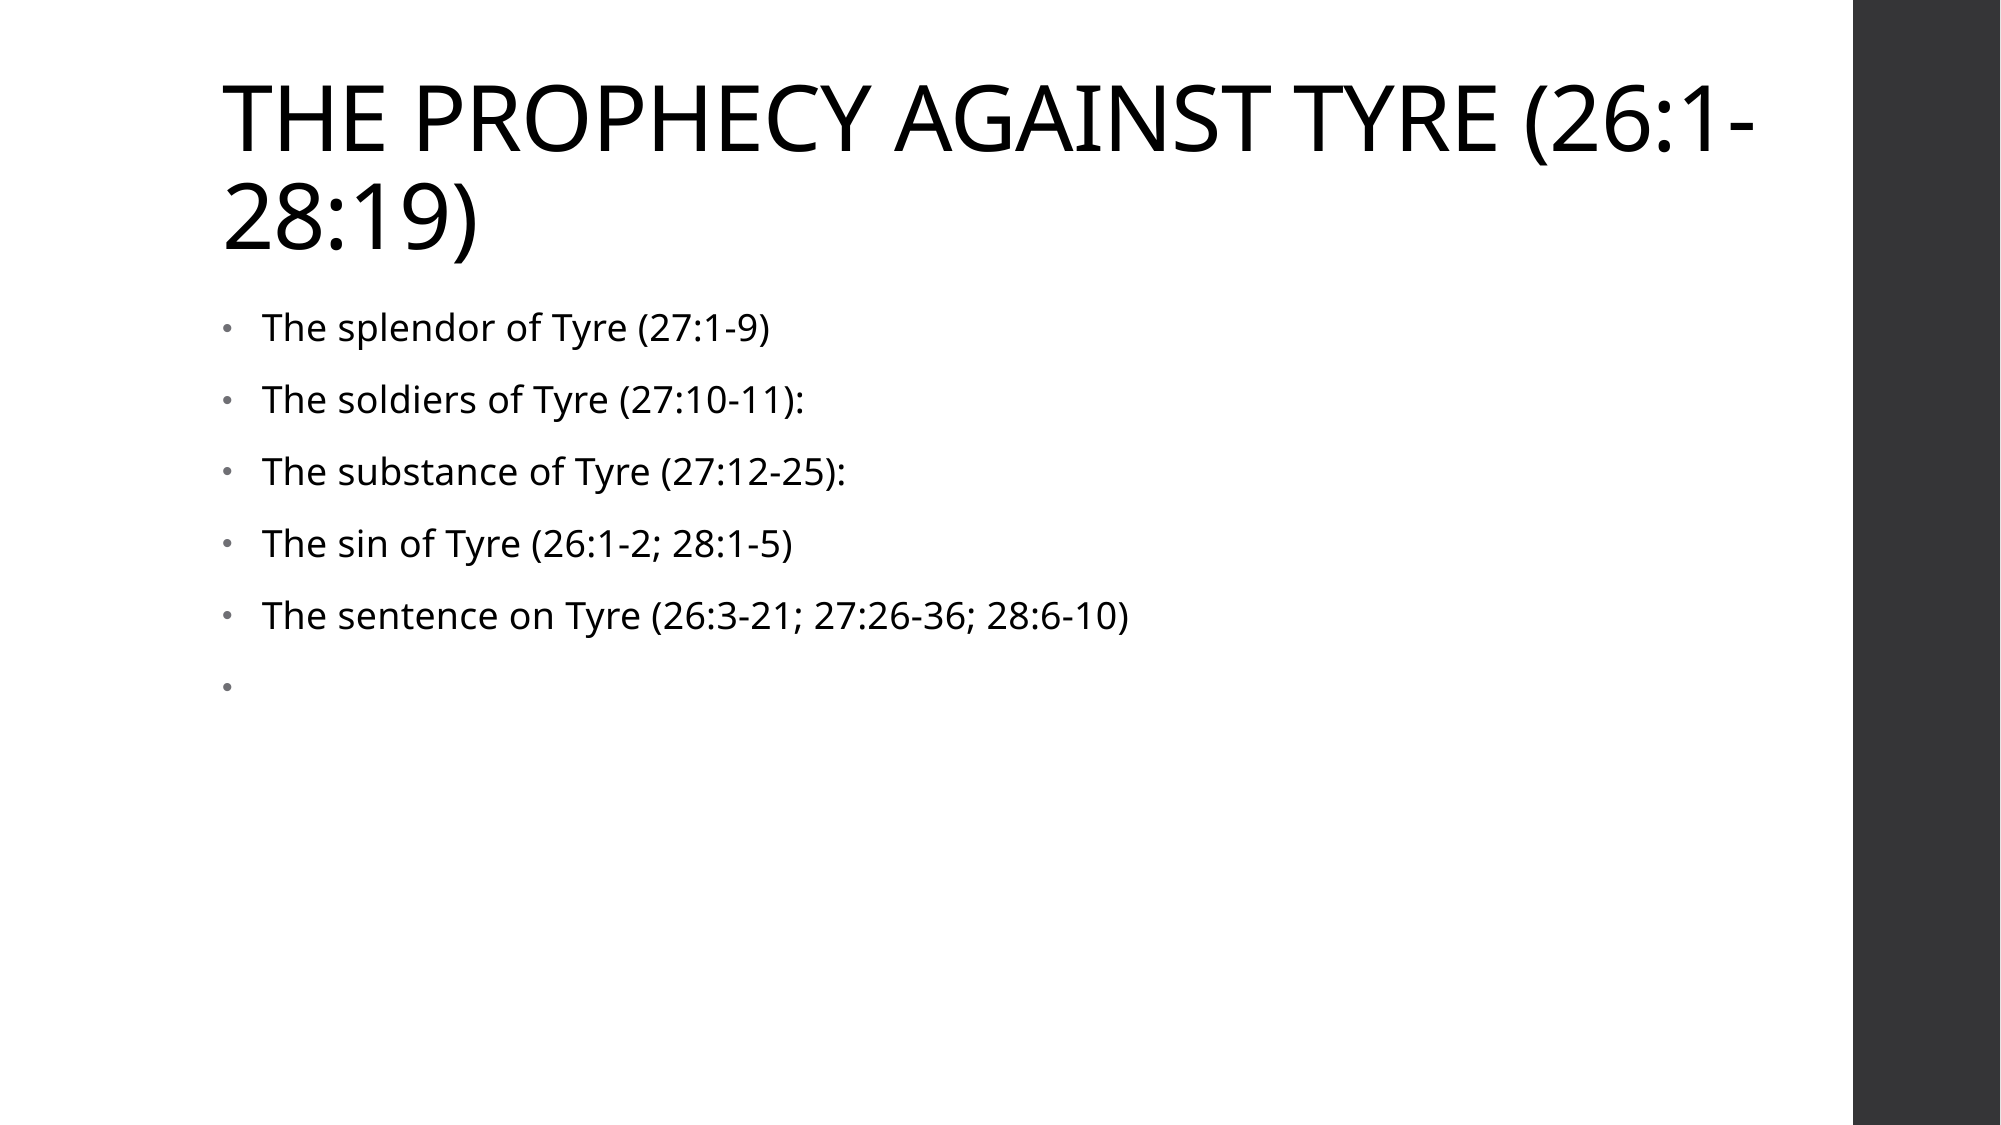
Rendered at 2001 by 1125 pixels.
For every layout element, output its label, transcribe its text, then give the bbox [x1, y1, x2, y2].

title THE PROPHECY AGAINST TYRE (26:1-28:19) [206, 60, 1797, 278]
list The splendor of Tyre (27:1-9) The soldiers of Tyre (27:10-11): The substance of Tyre (27:12-25): The sin of Tyre (26:1-2; 28:1-5) The sentence on Tyre (26:3-21; 27:26-36; 28:6-10) [206, 299, 1617, 1014]
